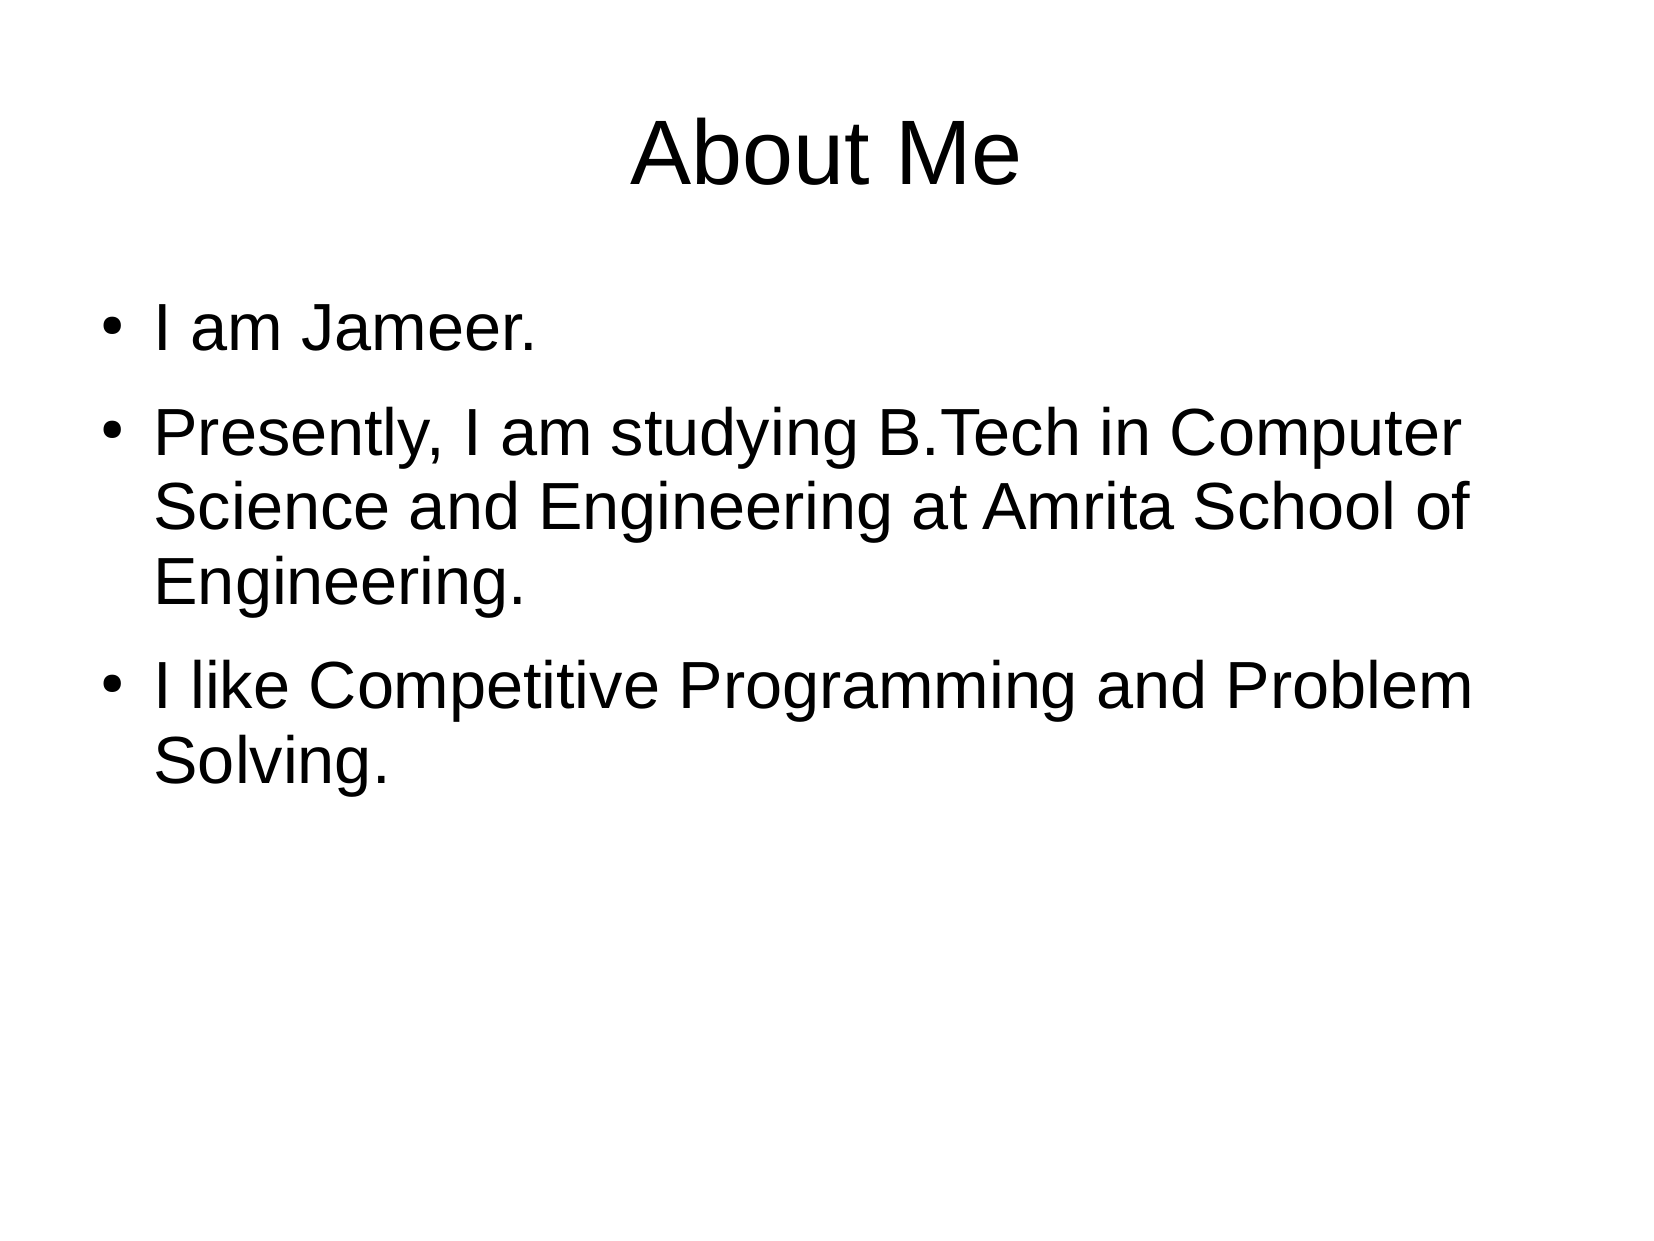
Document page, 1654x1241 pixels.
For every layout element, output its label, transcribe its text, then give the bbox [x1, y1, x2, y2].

title About Me [82, 49, 1571, 257]
list I am Jameer. Presently, I am studying B.Tech in Computer Science and Engineering at Amrita School of Engineering. I like Competitive Programming and Problem Solving. [82, 290, 1571, 1010]
